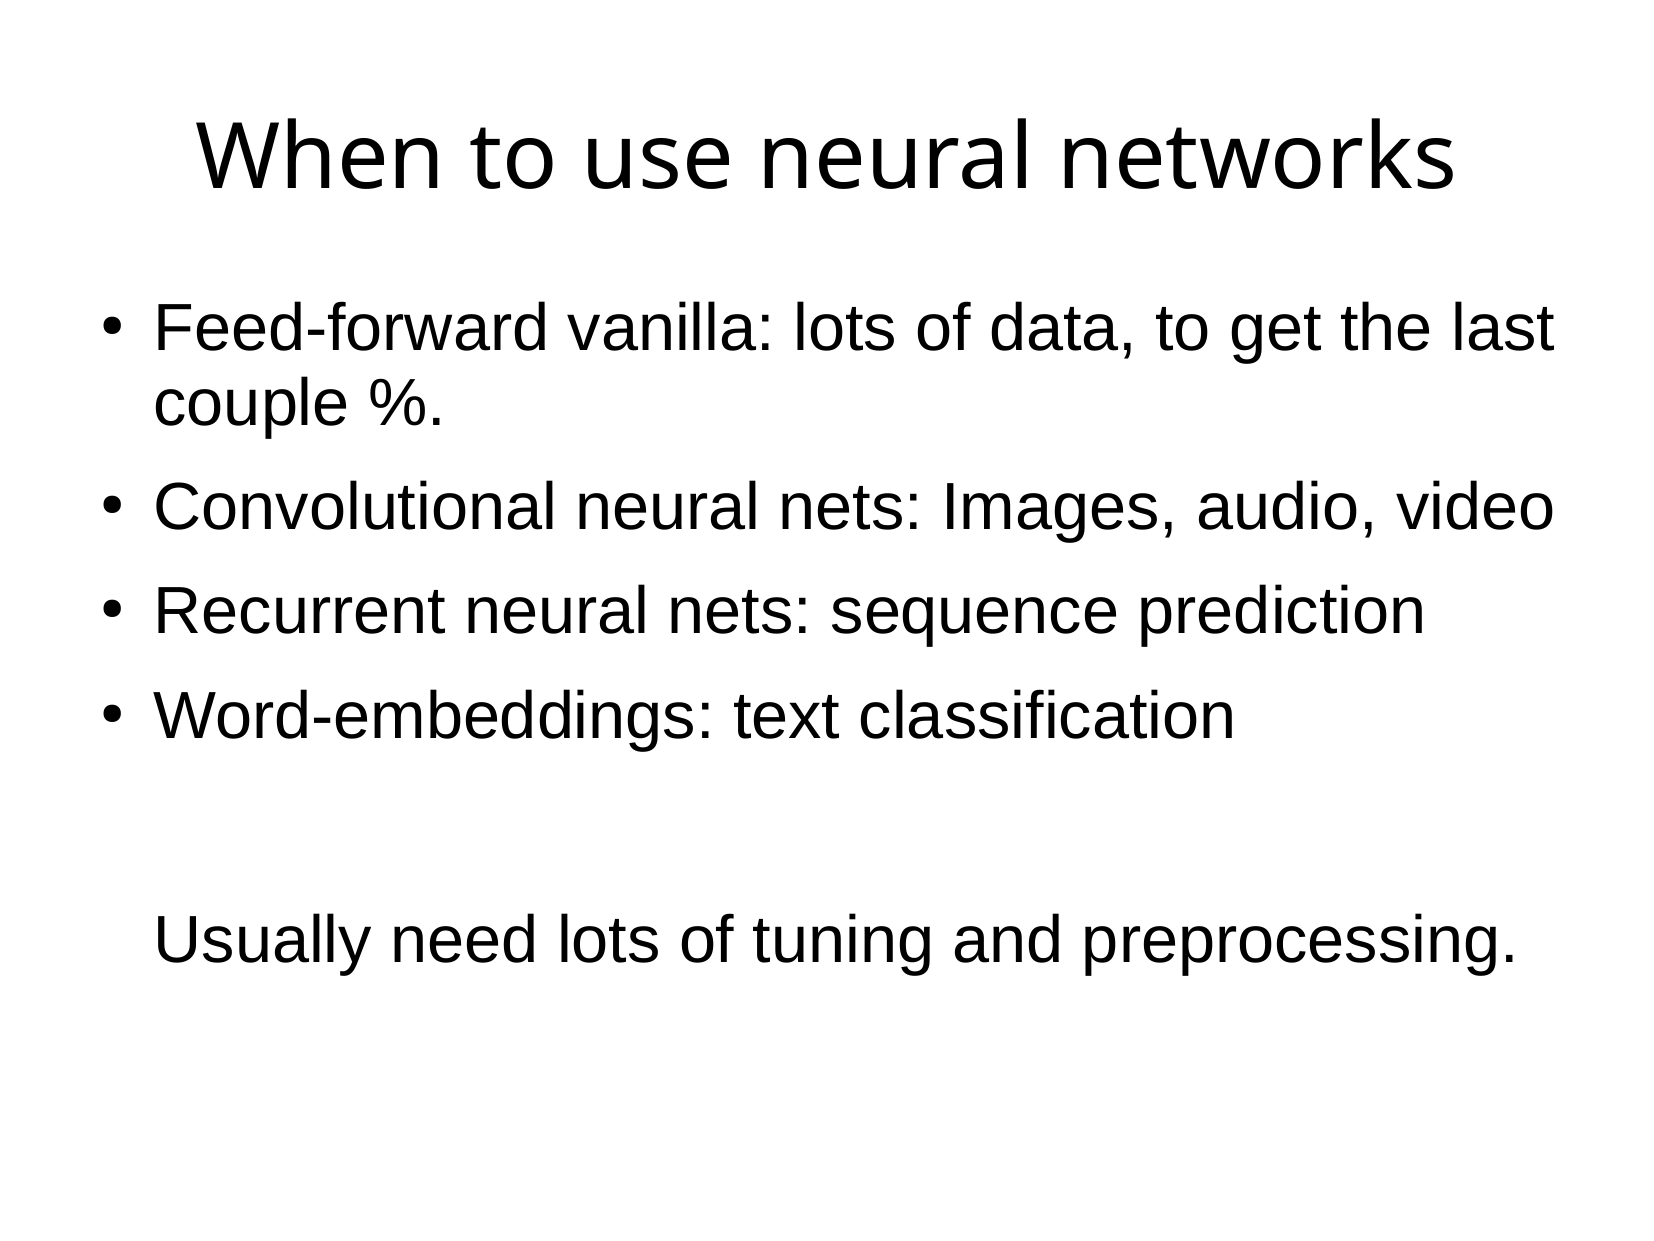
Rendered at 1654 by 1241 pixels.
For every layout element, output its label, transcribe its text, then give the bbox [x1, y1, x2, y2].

title When to use neural networks [82, 49, 1571, 257]
list Feed-forward vanilla: lots of data, to get the last couple %. Convolutional neural nets: Images, audio, video Recurrent neural nets: sequence prediction Word-embeddings: text classification Usually need lots of tuning and preprocessing. [82, 290, 1571, 1010]
